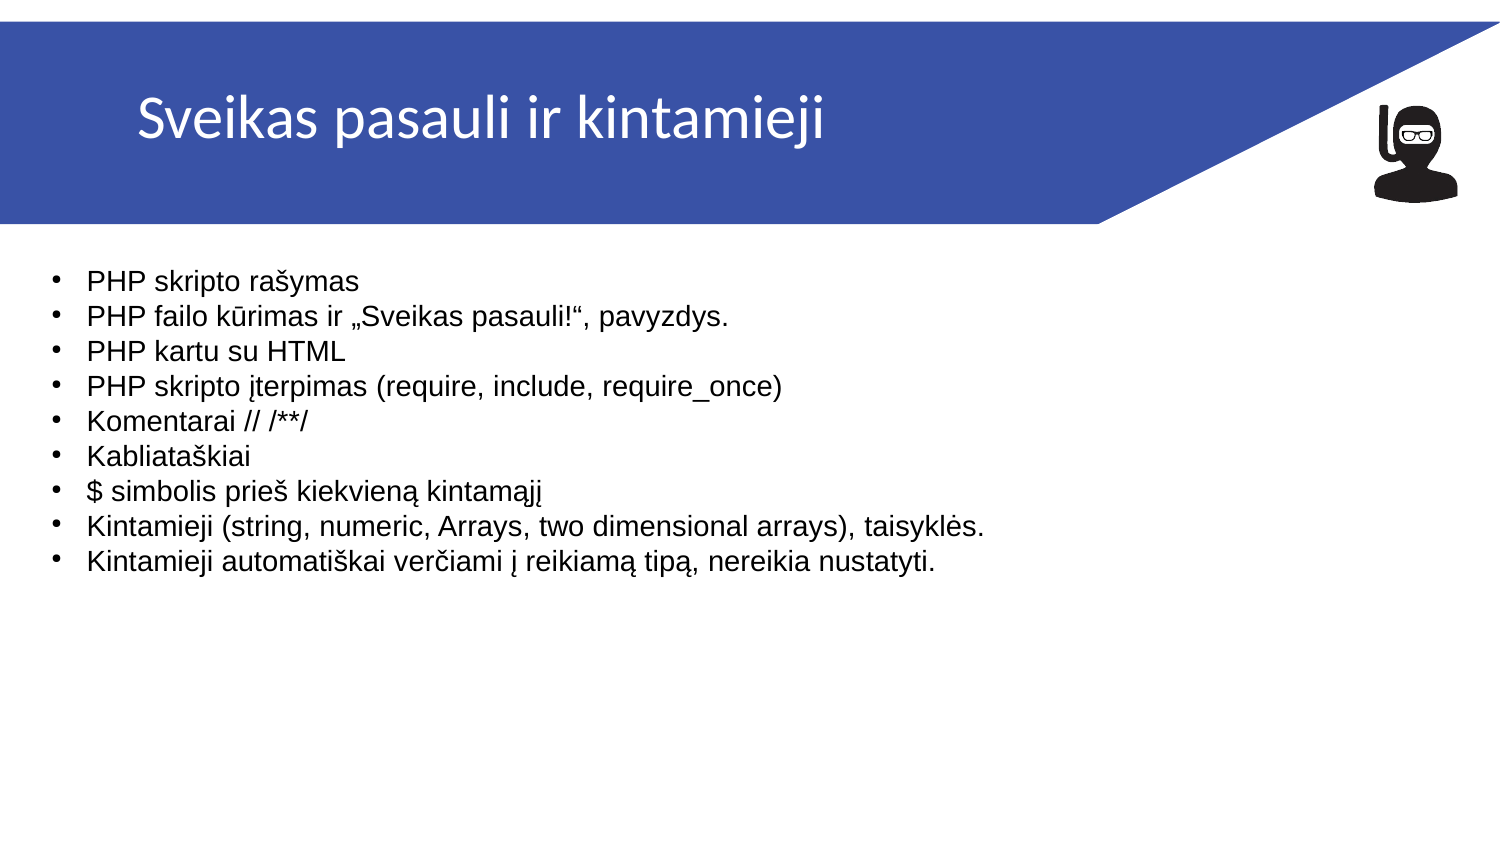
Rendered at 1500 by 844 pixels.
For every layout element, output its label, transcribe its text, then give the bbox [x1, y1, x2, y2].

text_box PHP skripto rašymas PHP failo kūrimas ir „Sveikas pasauli!“, pavyzdys. PHP kartu su HTML PHP skripto įterpimas (require, include, require_once) Komentarai // /**/ Kabliataškiai $ simbolis prieš kiekvieną kintamąjį Kintamieji (string, numeric, Arrays, two dimensional arrays), taisyklės. Kintamieji automatiškai verčiami į reikiamą tipą, nereikia nustatyti. [36, 247, 1389, 789]
title Sveikas pasauli ir kintamieji [122, 72, 1326, 167]
picture [1326, 72, 1500, 211]
text_box [1404, 23, 1500, 72]
text_box [1096, 111, 1500, 227]
